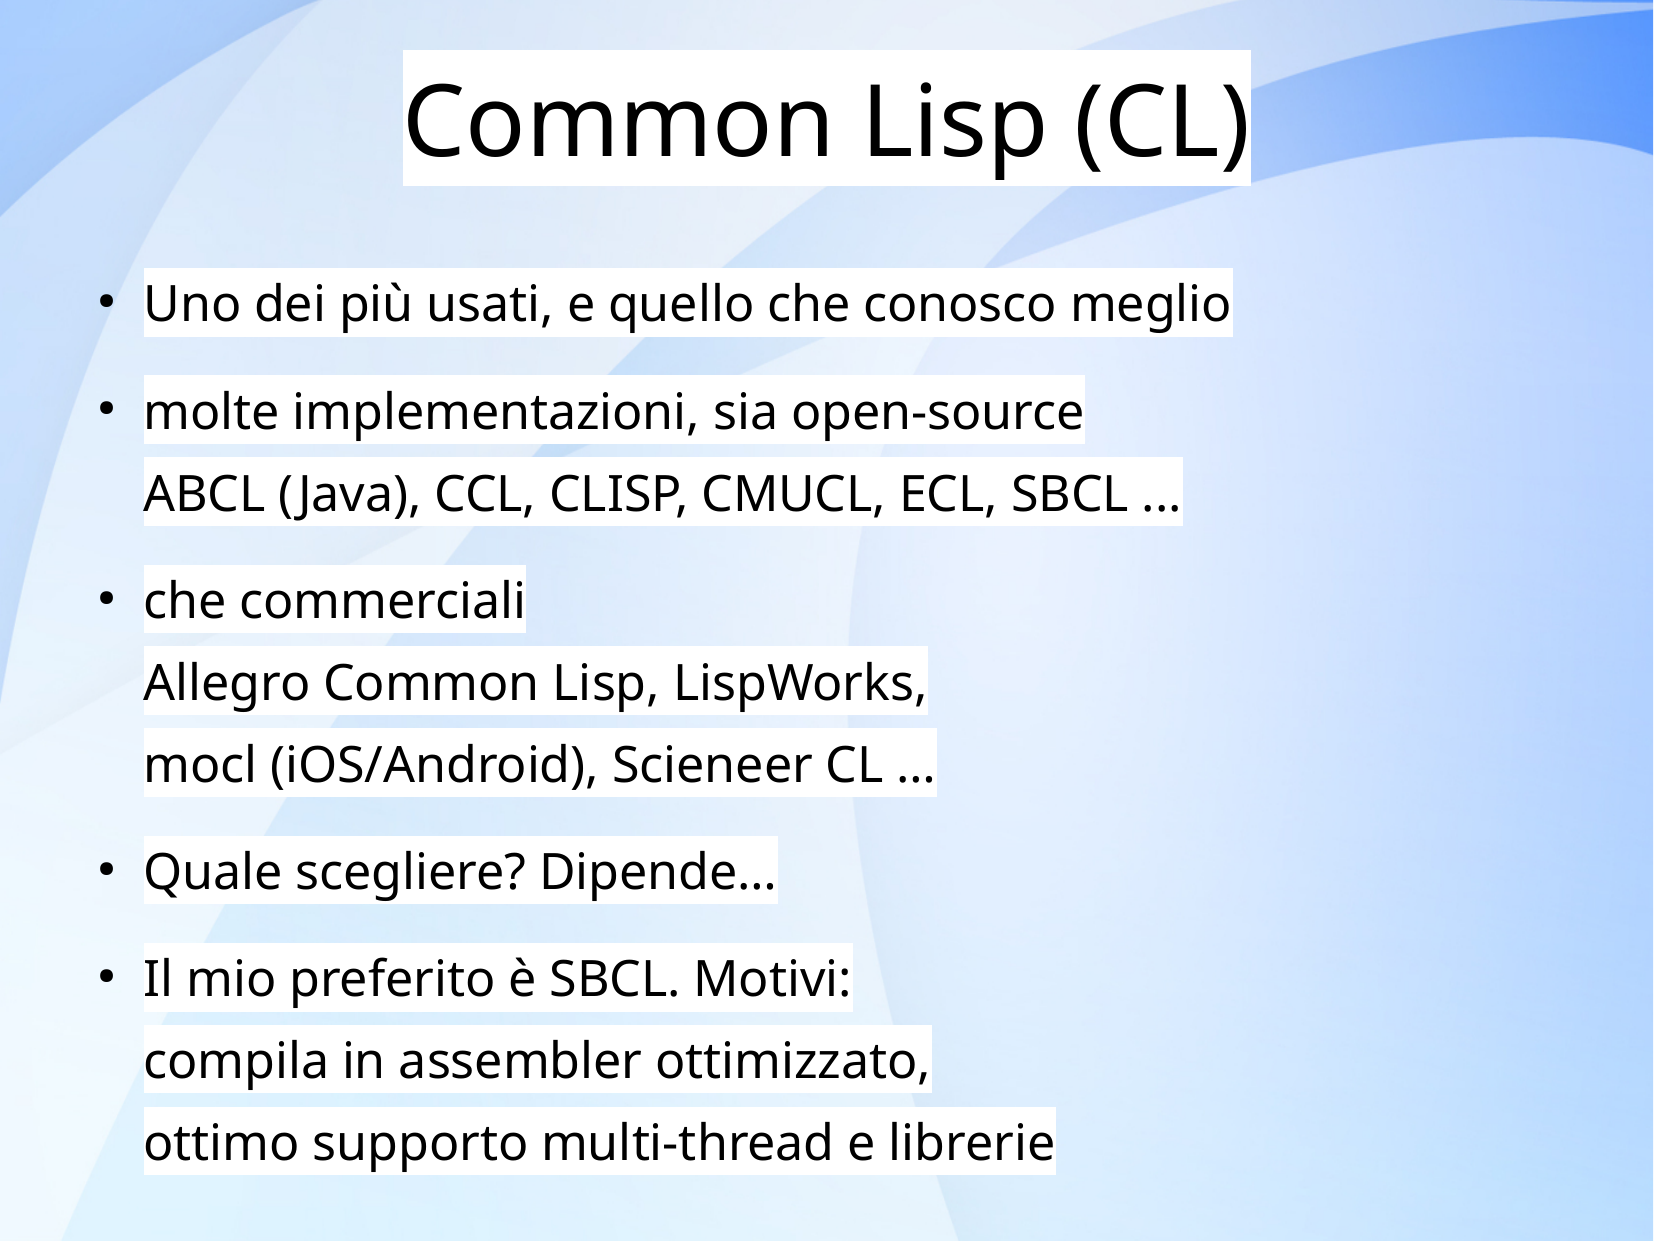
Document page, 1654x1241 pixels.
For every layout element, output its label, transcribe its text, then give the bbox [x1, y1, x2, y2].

list Uno dei più usati, e quello che conosco meglio molte implementazioni, sia open-source ABCL (Java), CCL, CLISP, CMUCL, ECL, SBCL ... che commerciali Allegro Common Lisp, LispWorks, mocl (iOS/Android), Scieneer CL … Quale scegliere? Dipende… Il mio preferito è SBCL. Motivi: compila in assembler ottimizzato, ottimo supporto multi-thread e librerie [82, 254, 1571, 1180]
title Common Lisp (CL) [82, 13, 1571, 222]
picture [0, 0, 1654, 1241]
